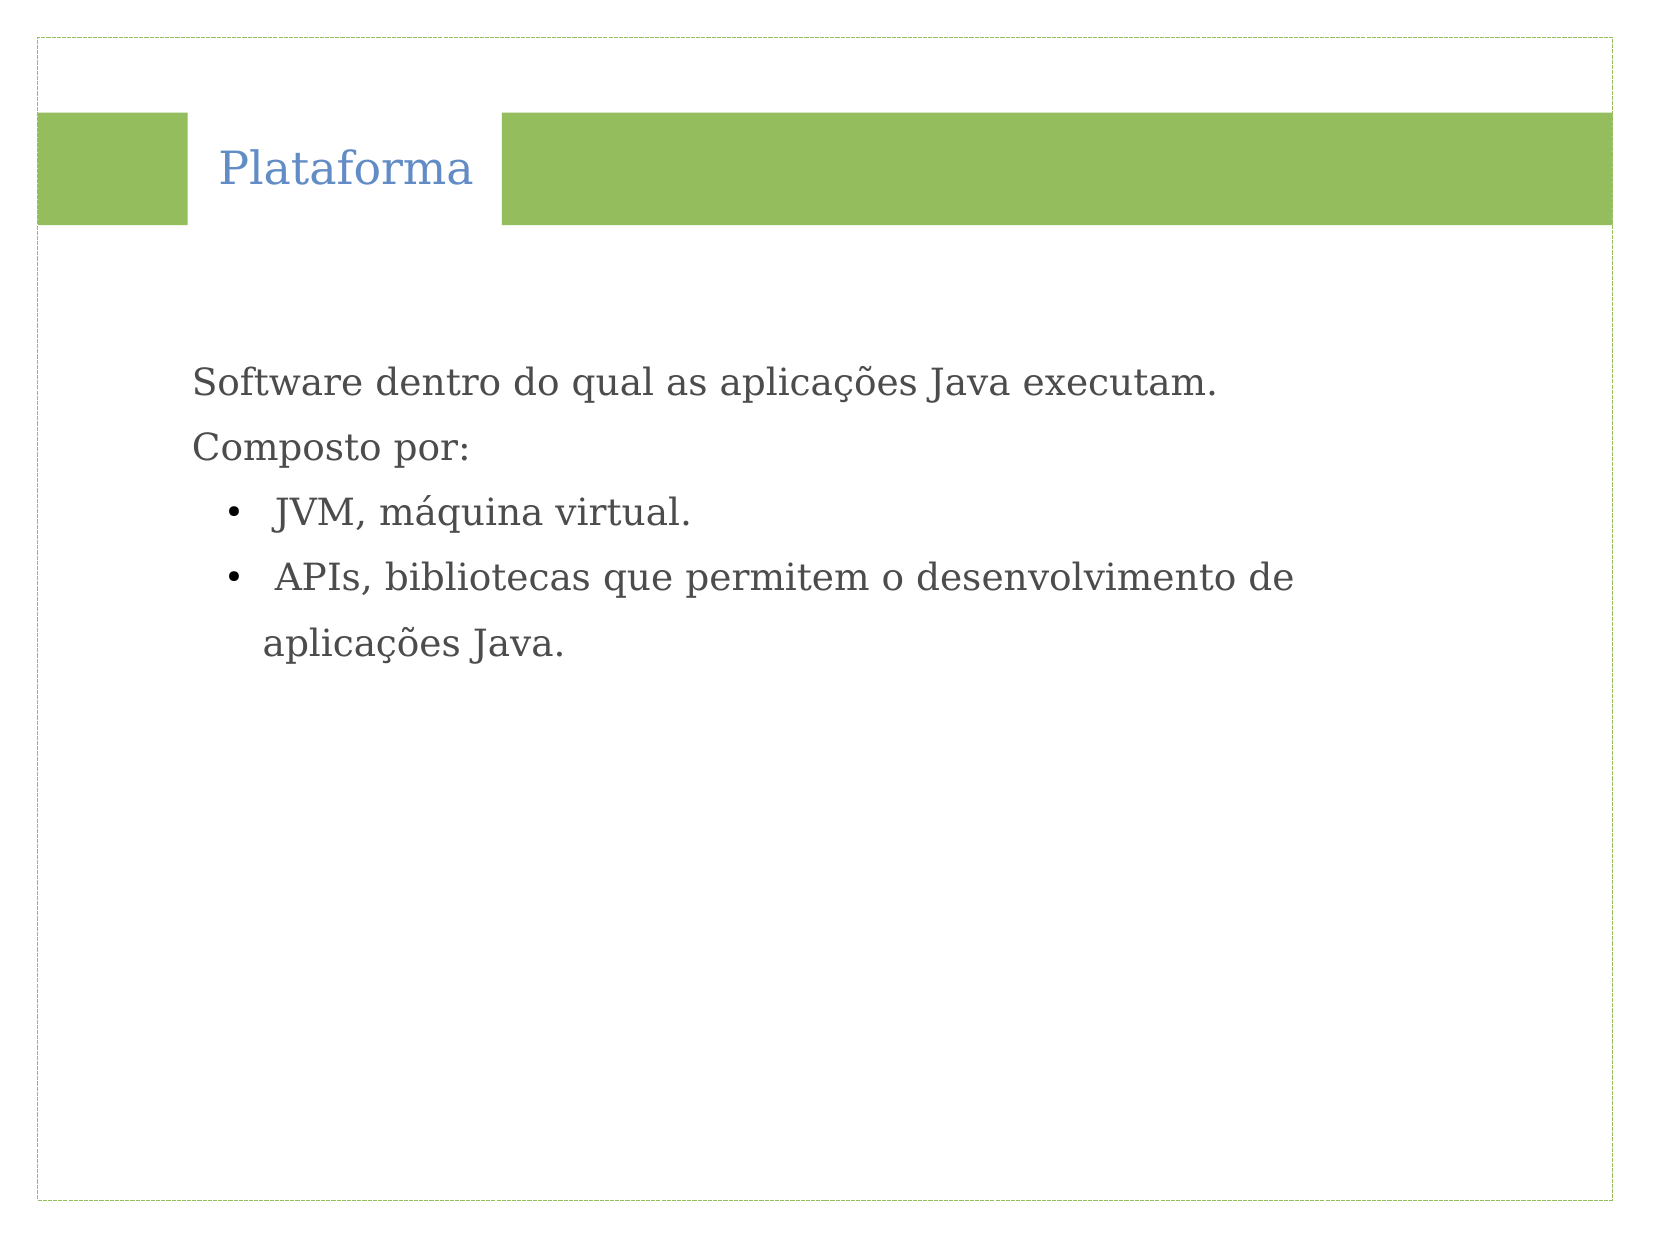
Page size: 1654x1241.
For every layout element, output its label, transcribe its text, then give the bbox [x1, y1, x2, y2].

text_box [501, 112, 1613, 226]
text_box Software dentro do qual as aplicações Java executam. Composto por: JVM, máquina virtual. APIs, bibliotecas que permitem o desenvolvimento de aplicações Java. [177, 331, 1477, 857]
text_box [37, 112, 188, 226]
text_box Plataforma [203, 134, 489, 203]
